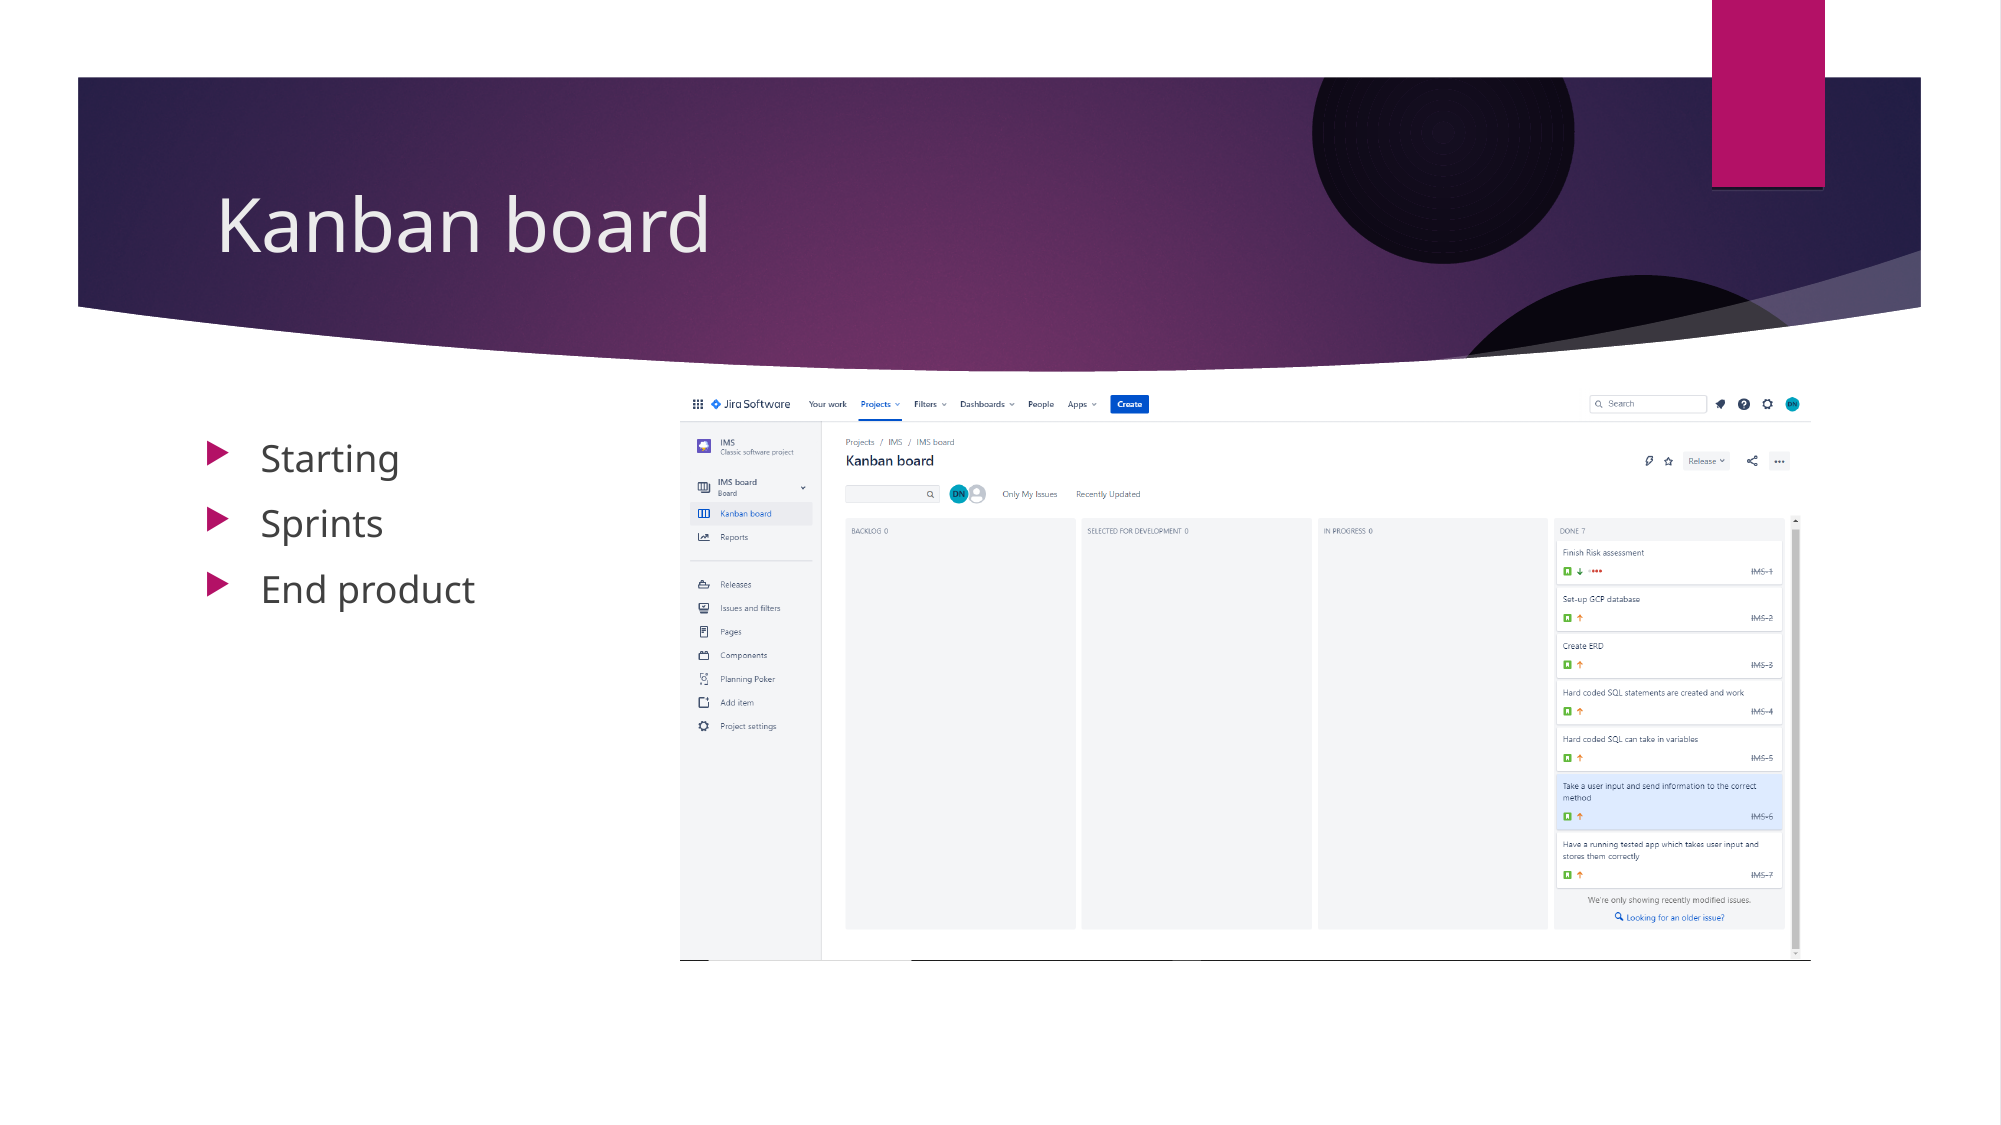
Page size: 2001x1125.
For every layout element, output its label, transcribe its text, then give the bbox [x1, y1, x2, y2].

list Starting Sprints End product [189, 427, 1638, 988]
picture [680, 388, 1811, 961]
title Kanban board [200, 164, 1638, 281]
